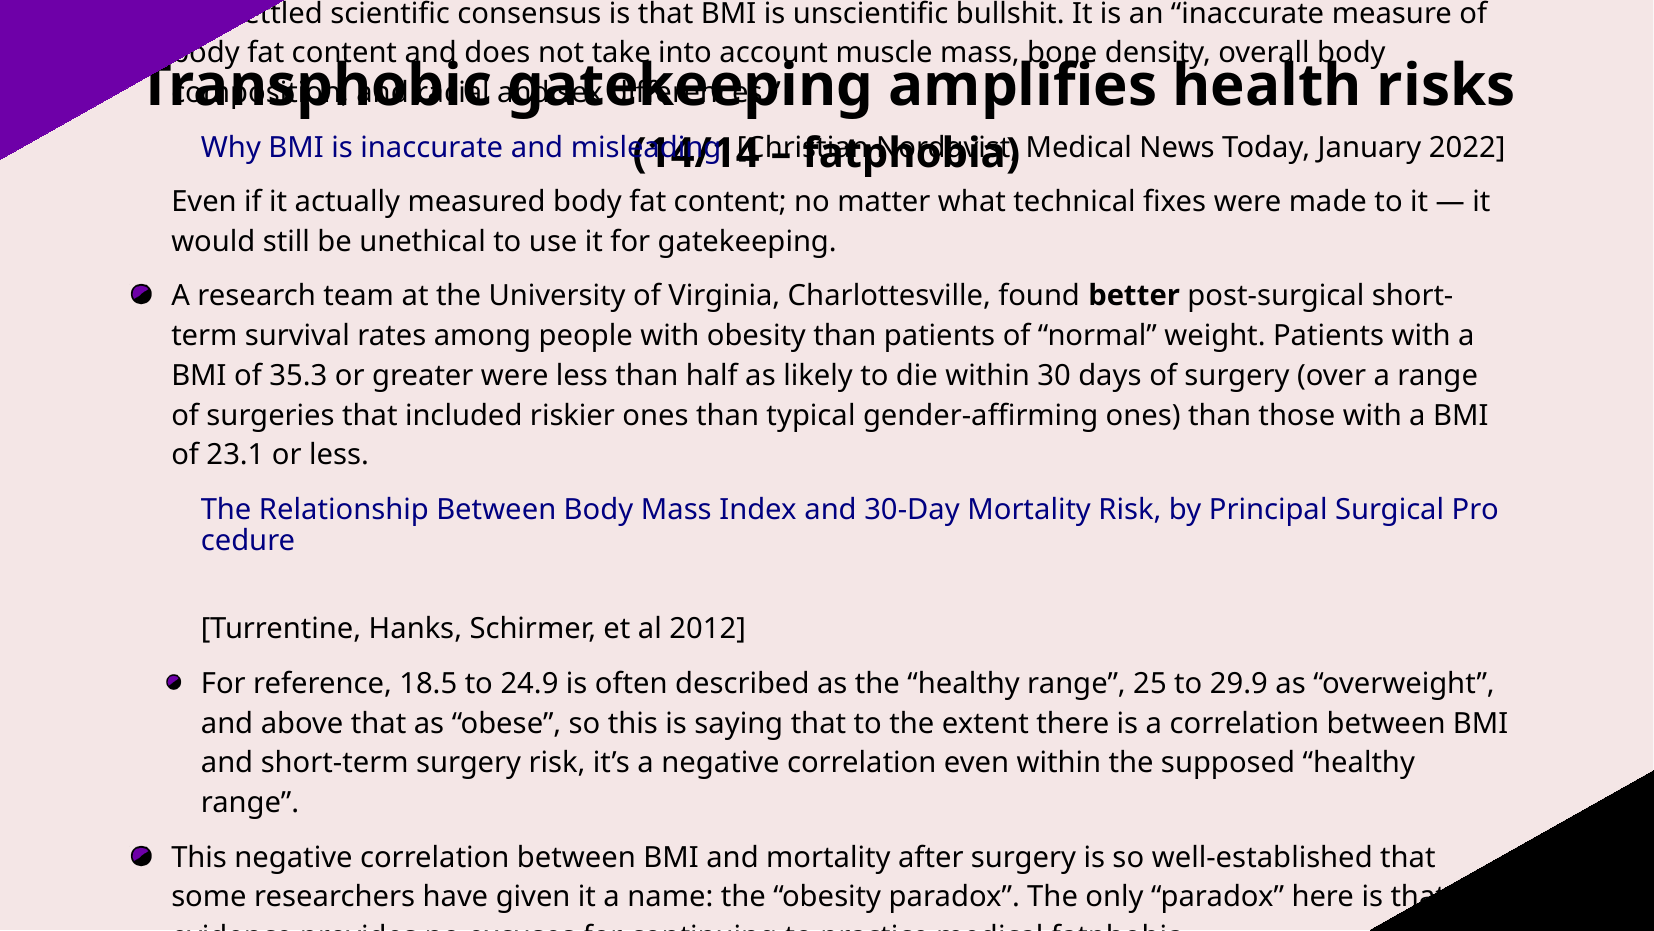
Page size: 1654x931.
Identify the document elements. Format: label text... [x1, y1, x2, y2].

title Transphobic gatekeeping amplifies health risks (14/14 – fatphobia) [82, 35, 1571, 187]
text_box [1370, 770, 1654, 931]
text_box [0, 0, 284, 160]
subtitle The settled scientific consensus is that BMI is unscientific bullshit. It is an “inaccurate measure of body fat content and does not take into account muscle mass, bone density, overall body composition, and racial and sex differences.” Why BMI is inaccurate and misleading [Christian Nordqvist, Medical News Today, January 2022] Even if it actually measured body fat content; no matter what technical fixes were made to it — it would still be unethical to use it for gatekeeping. A research team at the University of Virginia, Charlottesville, found better post-surgical short-term survival rates among people with obesity than patients of “normal” weight. Patients with a BMI of 35.3 or greater were less than half as likely to die within 30 days of surgery (over a range of surgeries that included riskier ones than typical gender-affirming ones) than those with a BMI of 23.1 or less. The Relationship Between Body Mass Index and 30-Day Mortality Risk, by Principal Surgical Procedure [Turrentine, Hanks, Schirmer, et al 2012] For reference, 18.5 to 24.9 is often described as the “healthy range”, 25 to 29.9 as “overweight”, and above that as “obese”, so this is saying that to the extent there is a correlation between BMI and short-term surgery risk, it’s a negative correlation even within the supposed “healthy range”. This negative correlation between BMI and mortality after surgery is so well-established that some researchers have given it a name: the “obesity paradox”. The only “paradox” here is that the evidence provides no excuses for continuing to practice medical fatphobia. Using high BMI as a contraindication to surgery, as GICs are still doing, is neither scientifically nor ethically supportable. Using low BMI wouldn’t be either, of course. But we can be 100% sure that the NHS BMI threshold is pure fatphobia. [129, 190, 1512, 859]
picture [129, 859, 153, 868]
